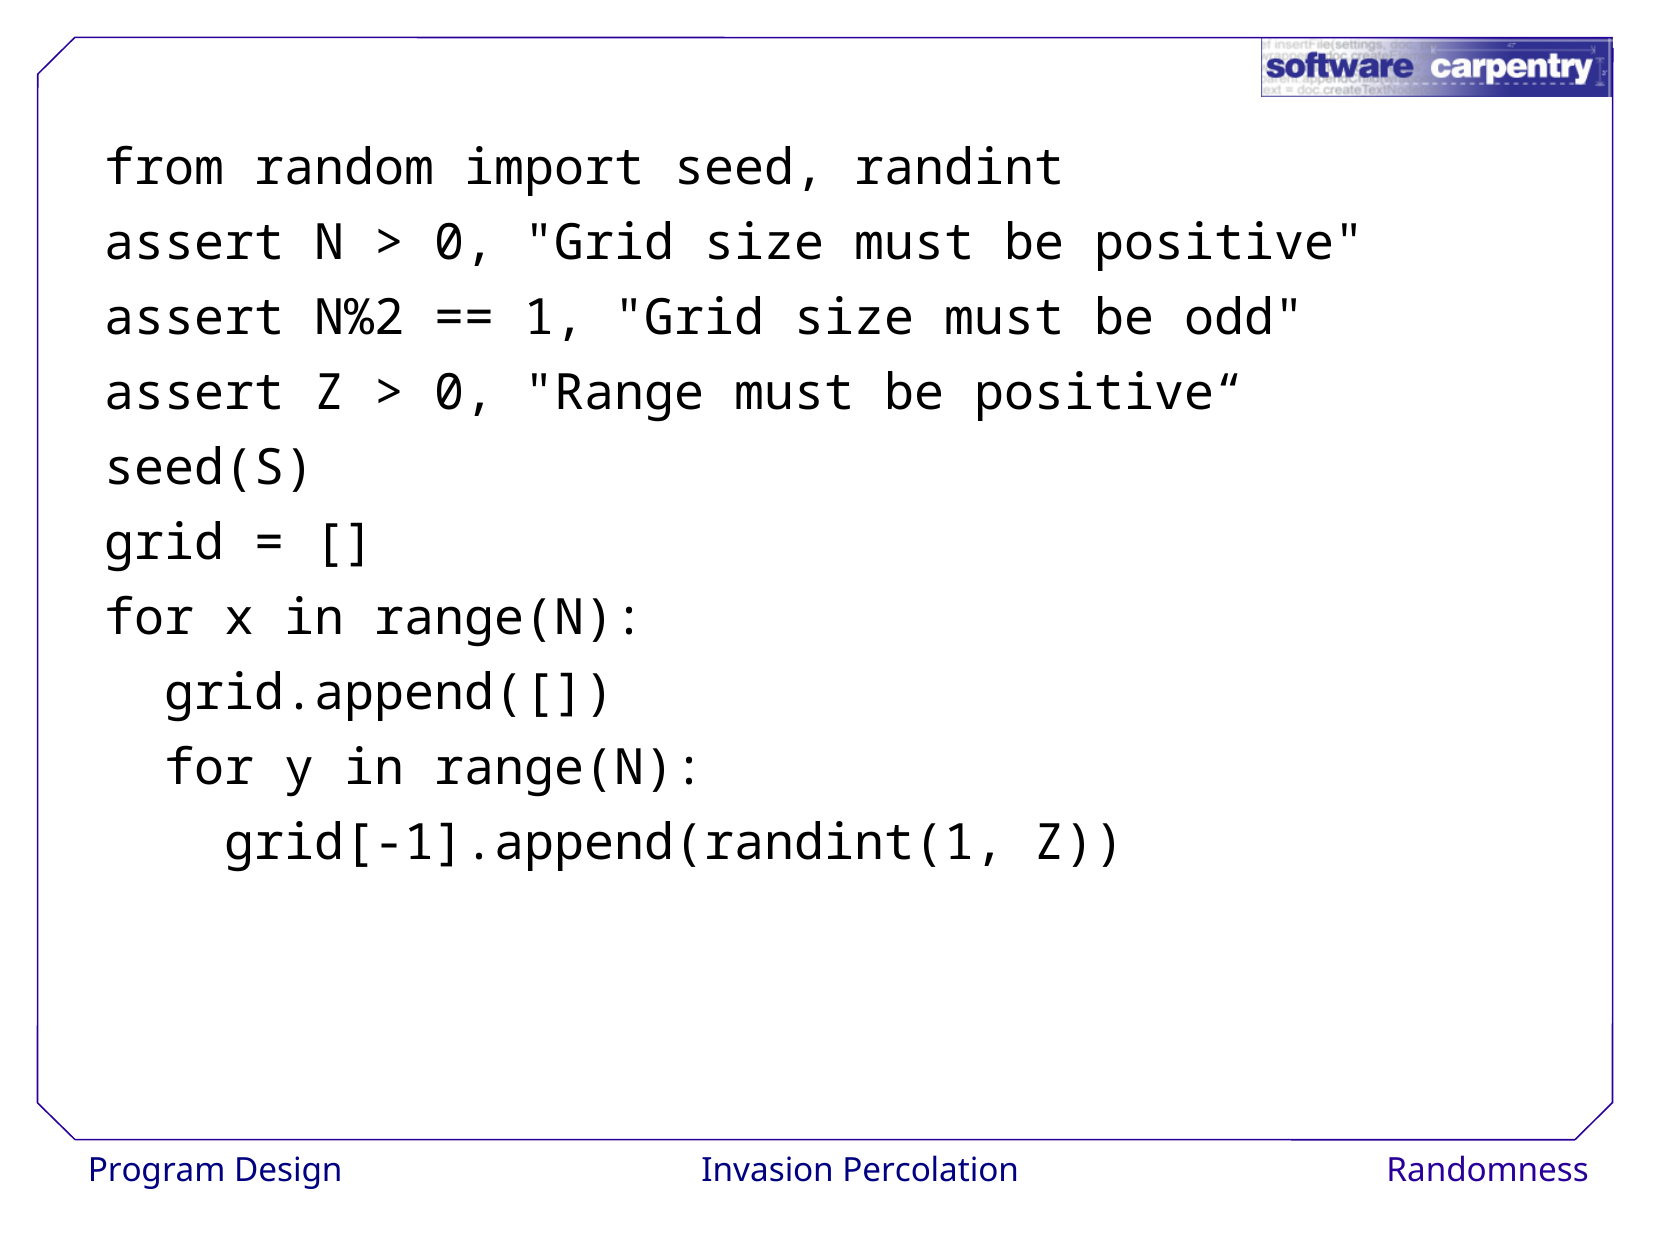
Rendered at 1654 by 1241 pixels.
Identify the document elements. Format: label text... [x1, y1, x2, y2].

picture [1261, 39, 1613, 97]
text_box from random import seed, randint assert N > 0, "Grid size must be positive" assert N%2 == 1, "Grid size must be odd" assert Z > 0, "Range must be positive“ seed(S) grid = [] for x in range(N): grid.append([]) for y in range(N): grid[-1].append(randint(1, Z)) [89, 112, 1508, 1055]
